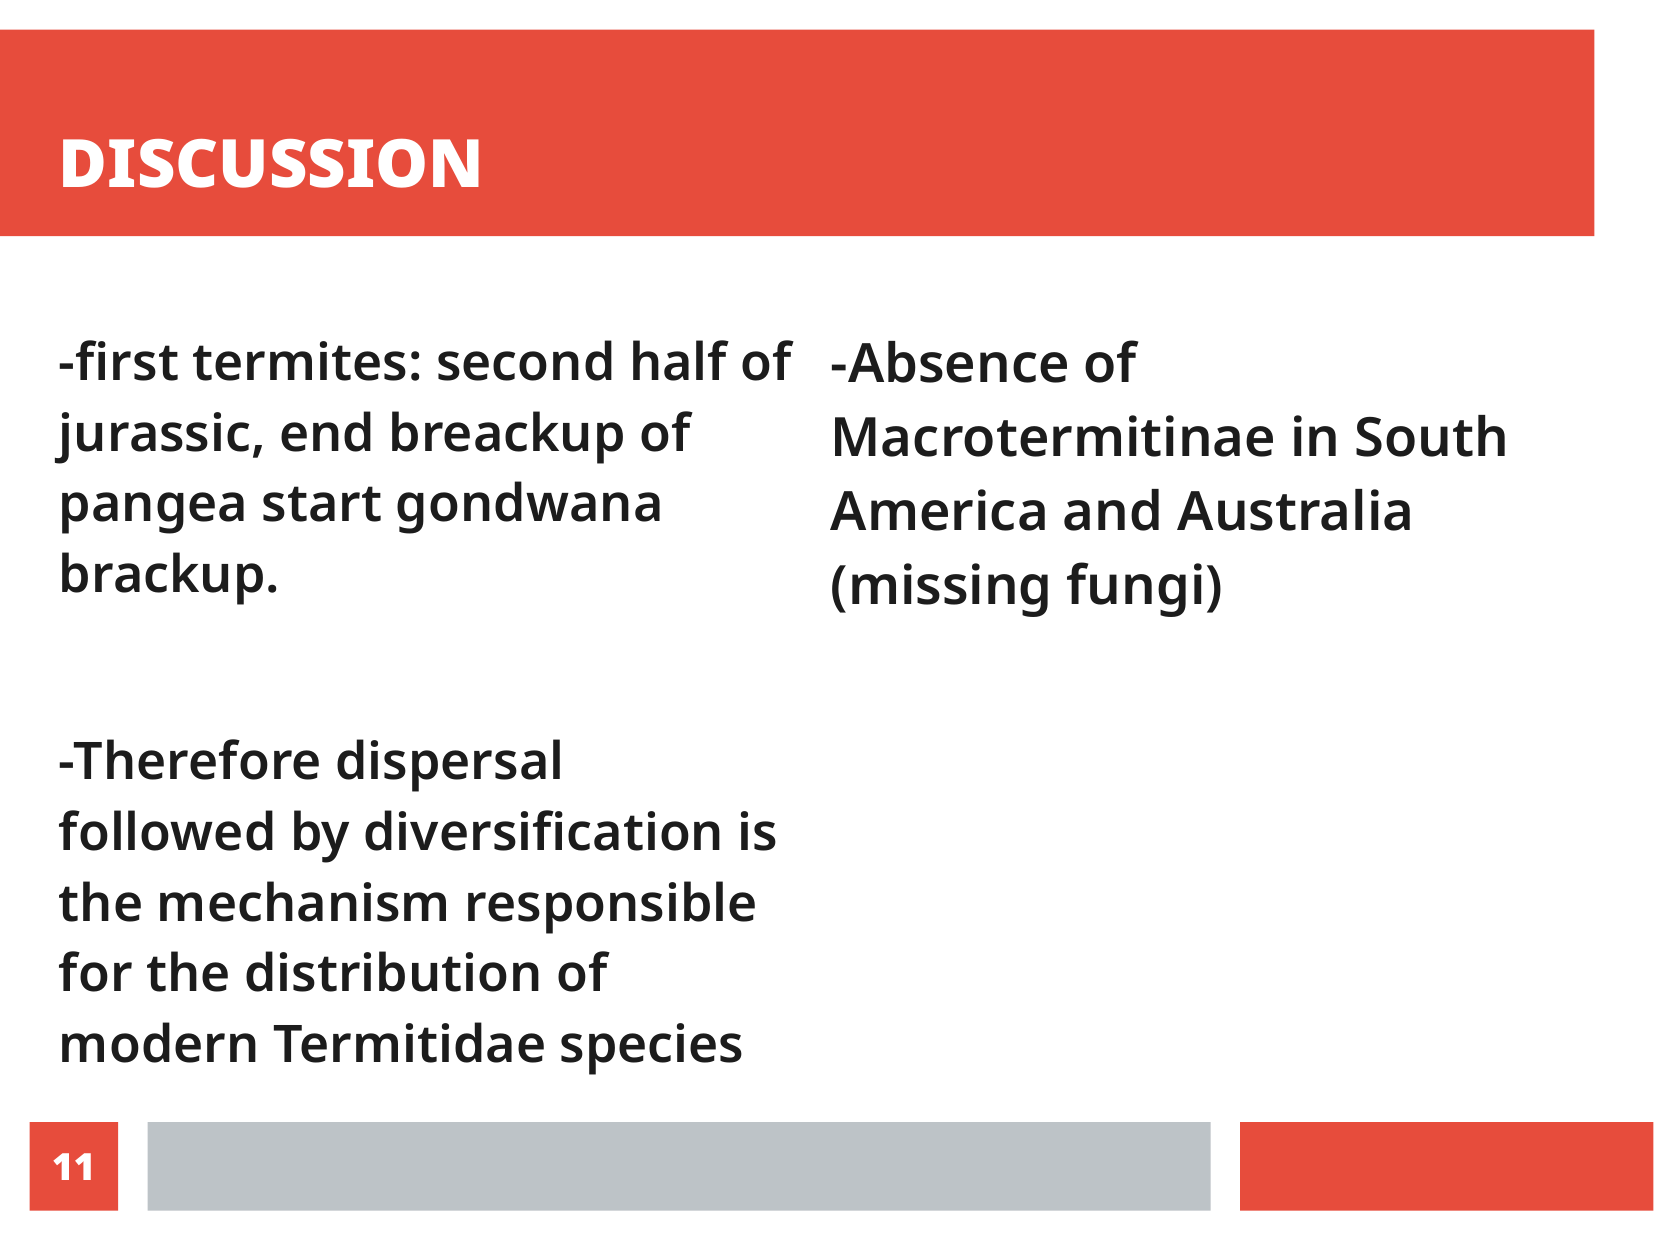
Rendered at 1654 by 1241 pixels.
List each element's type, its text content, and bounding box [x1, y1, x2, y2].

list -first termites: second half of jurassic, end breackup of pangea start gondwana brackup. -Therefore dispersal followed by diversification is the mechanism responsible for the distribution of modern Termitidae species [59, 324, 794, 1093]
list -Absence of Macrotermitinae in South America and Australia (missing fungi) [830, 324, 1566, 1093]
title DISCUSSION [59, 59, 1595, 207]
